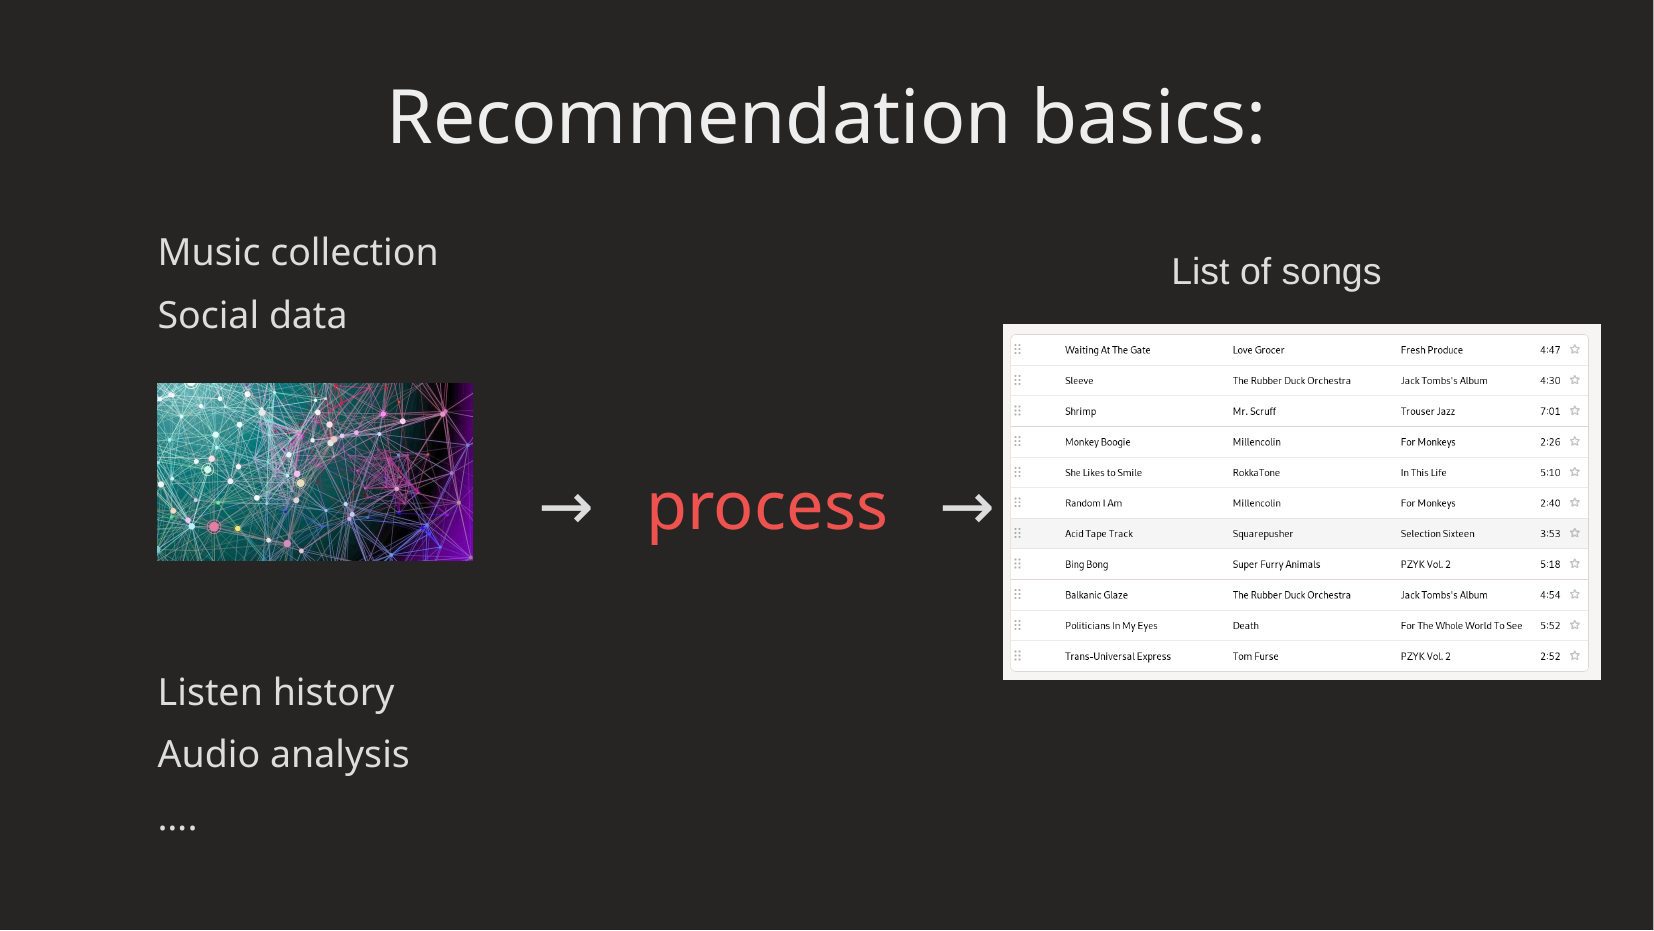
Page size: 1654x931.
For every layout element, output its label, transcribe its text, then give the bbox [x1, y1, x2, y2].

picture [1003, 324, 1601, 680]
list → [473, 217, 827, 758]
title Recommendation basics: [82, 37, 1571, 193]
picture [157, 383, 473, 562]
text_box List of songs [1156, 243, 1447, 324]
list process → [827, 217, 1542, 758]
text_box Music collection Social data Listen history Audio analysis …. [143, 155, 473, 863]
